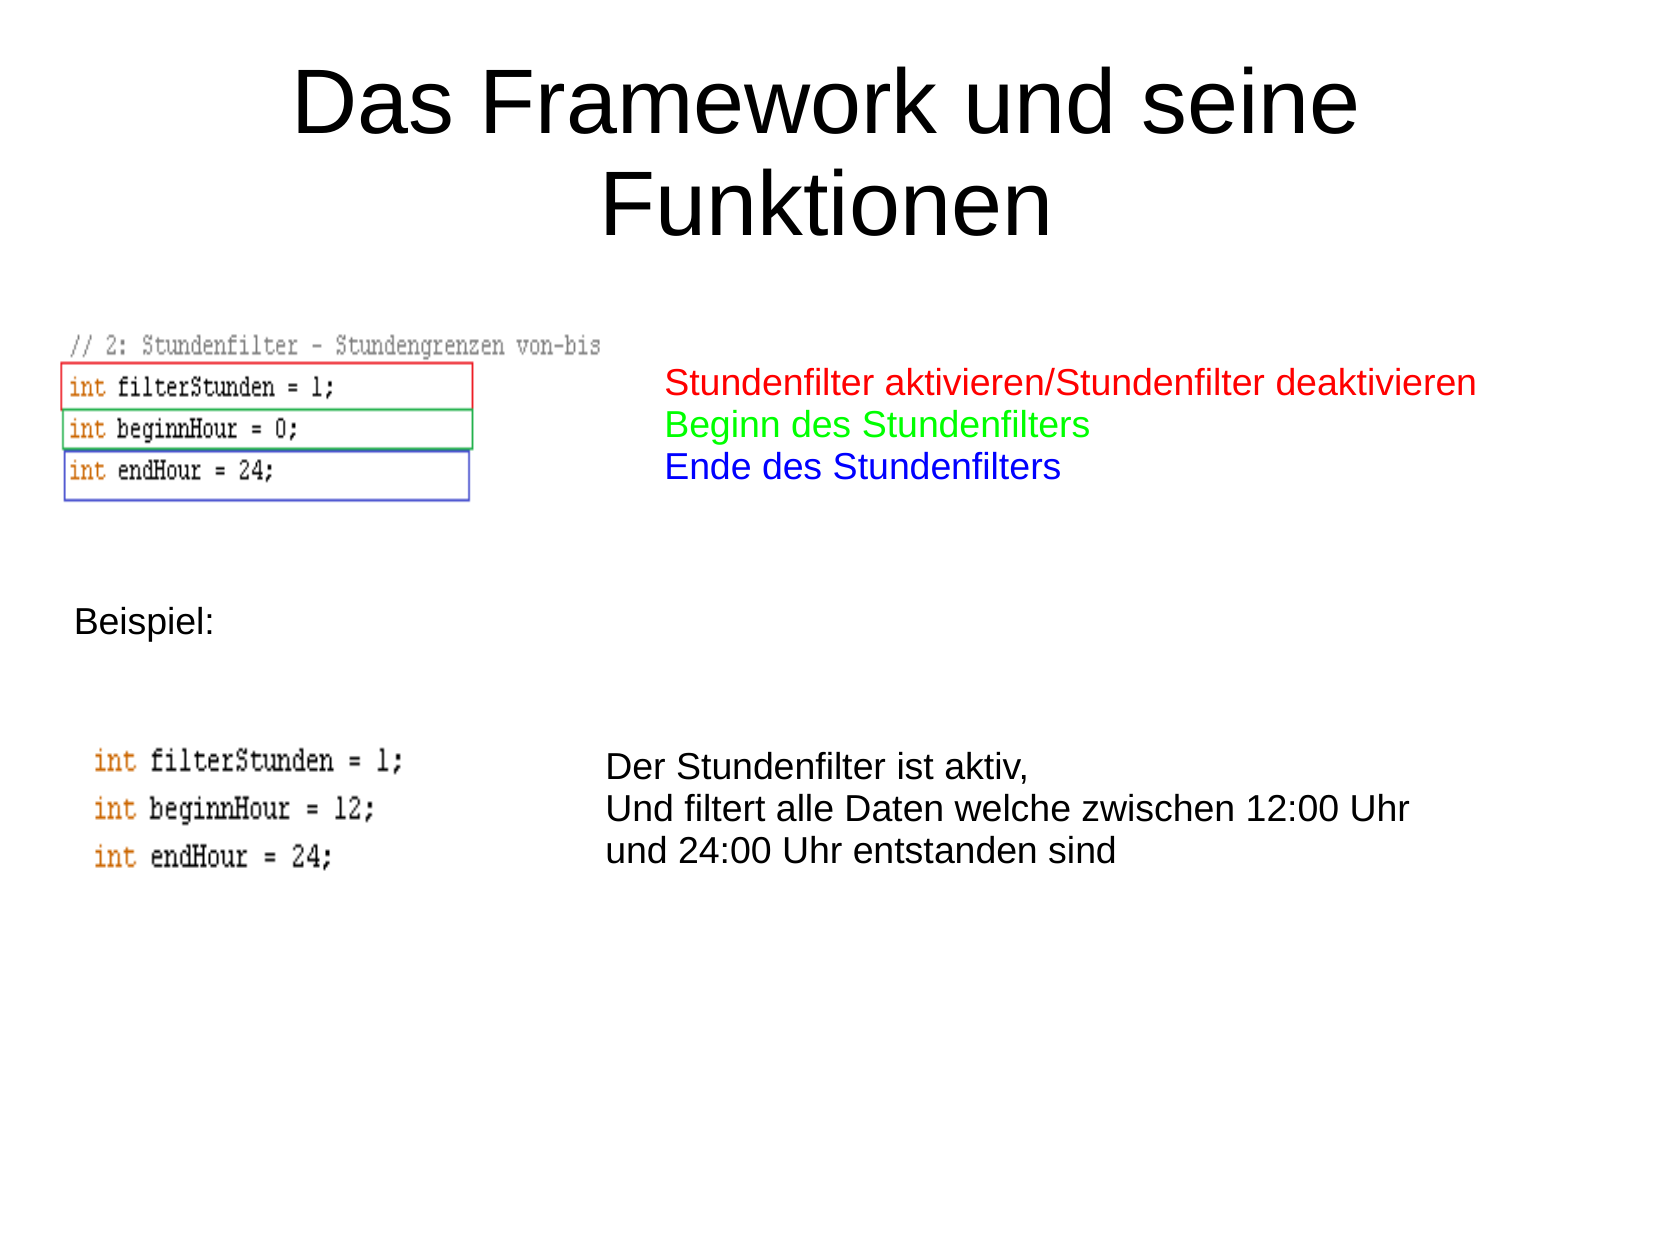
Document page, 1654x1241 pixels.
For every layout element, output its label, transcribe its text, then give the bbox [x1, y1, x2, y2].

text_box Der Stundenfilter ist aktiv, Und filtert alle Daten welche zwischen 12:00 Uhr und 24:00 Uhr entstanden sind [590, 738, 1447, 880]
picture [59, 316, 650, 562]
title Das Framework und seine Funktionen [82, 49, 1571, 257]
text_box Stundenfilter aktivieren/Stundenfilter deaktivieren Beginn des Stundenfilters Ende des Stundenfilters [649, 354, 1506, 502]
text_box Beispiel: [59, 592, 739, 650]
picture [88, 738, 443, 916]
